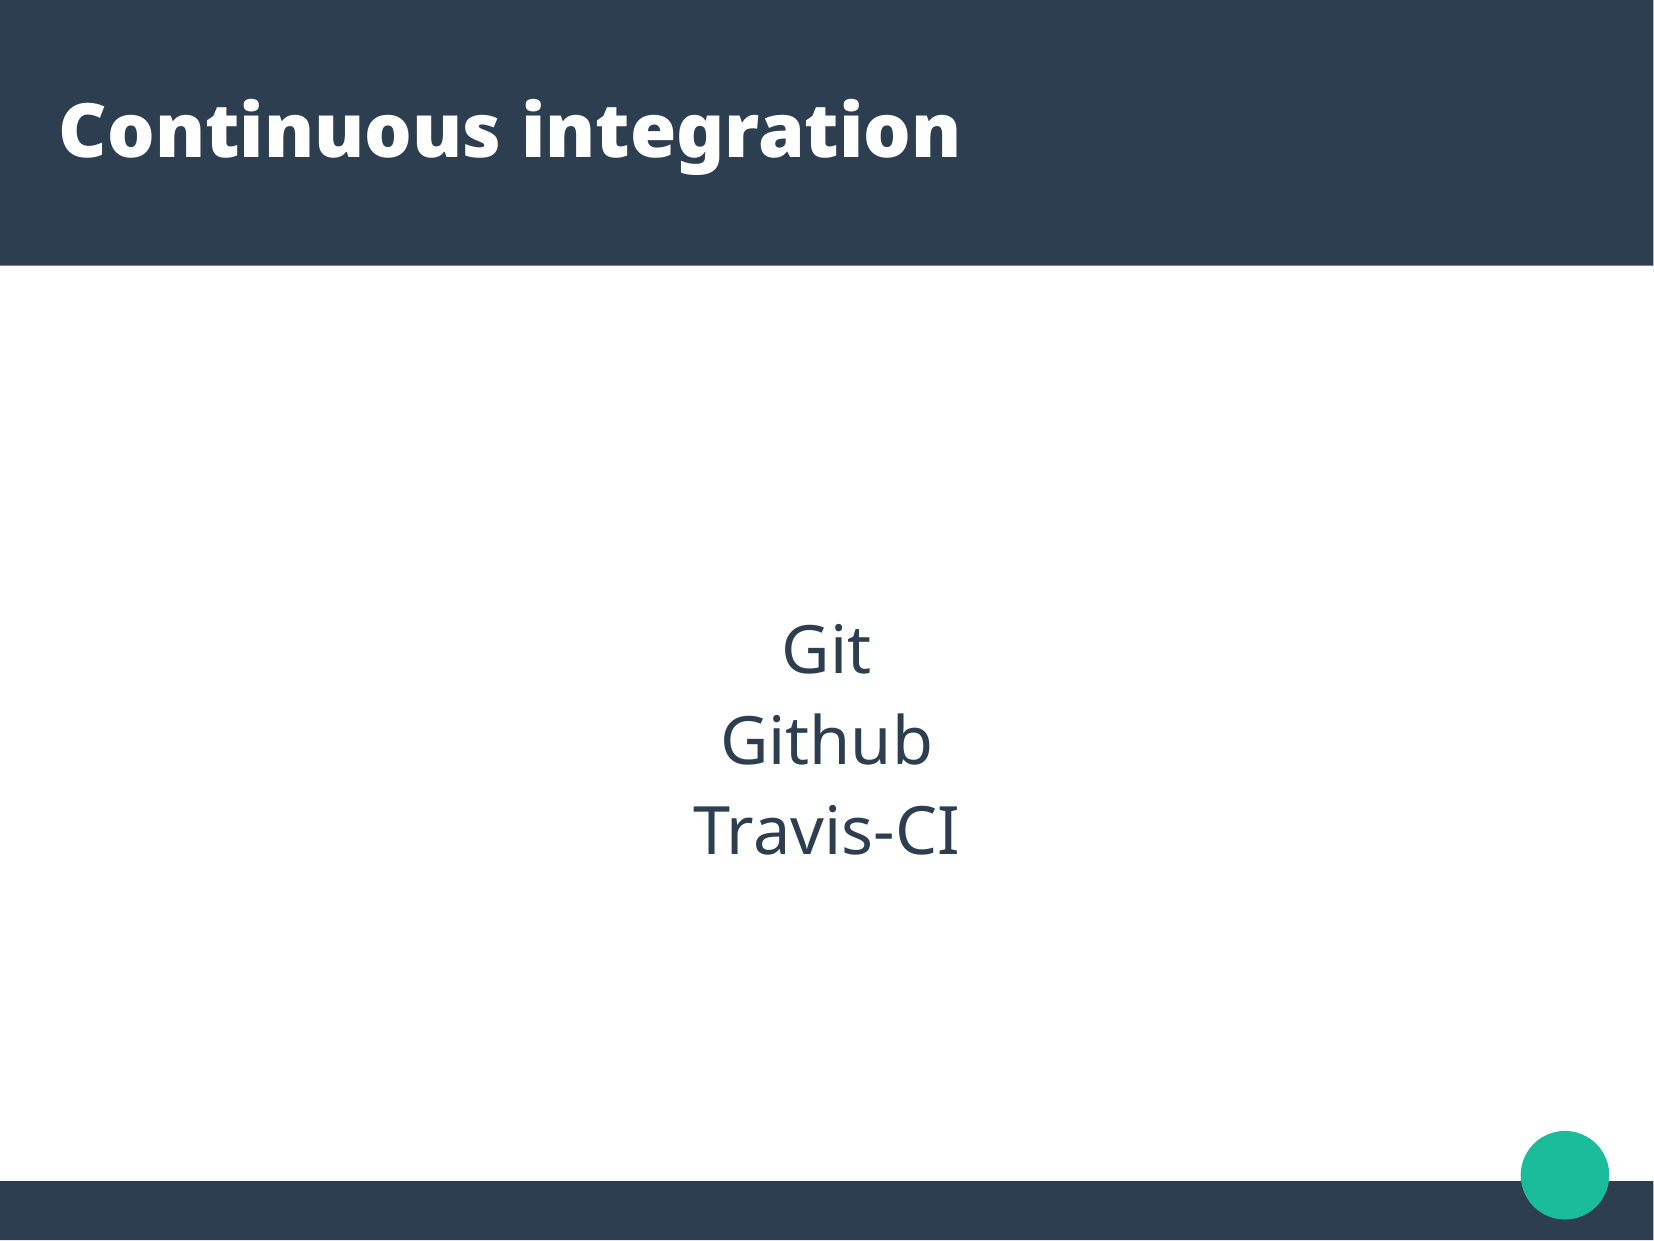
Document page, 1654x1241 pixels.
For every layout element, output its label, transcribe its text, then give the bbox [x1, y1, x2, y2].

title Continuous integration [59, 49, 1595, 207]
subtitle Git Github Travis-CI [59, 324, 1595, 1152]
